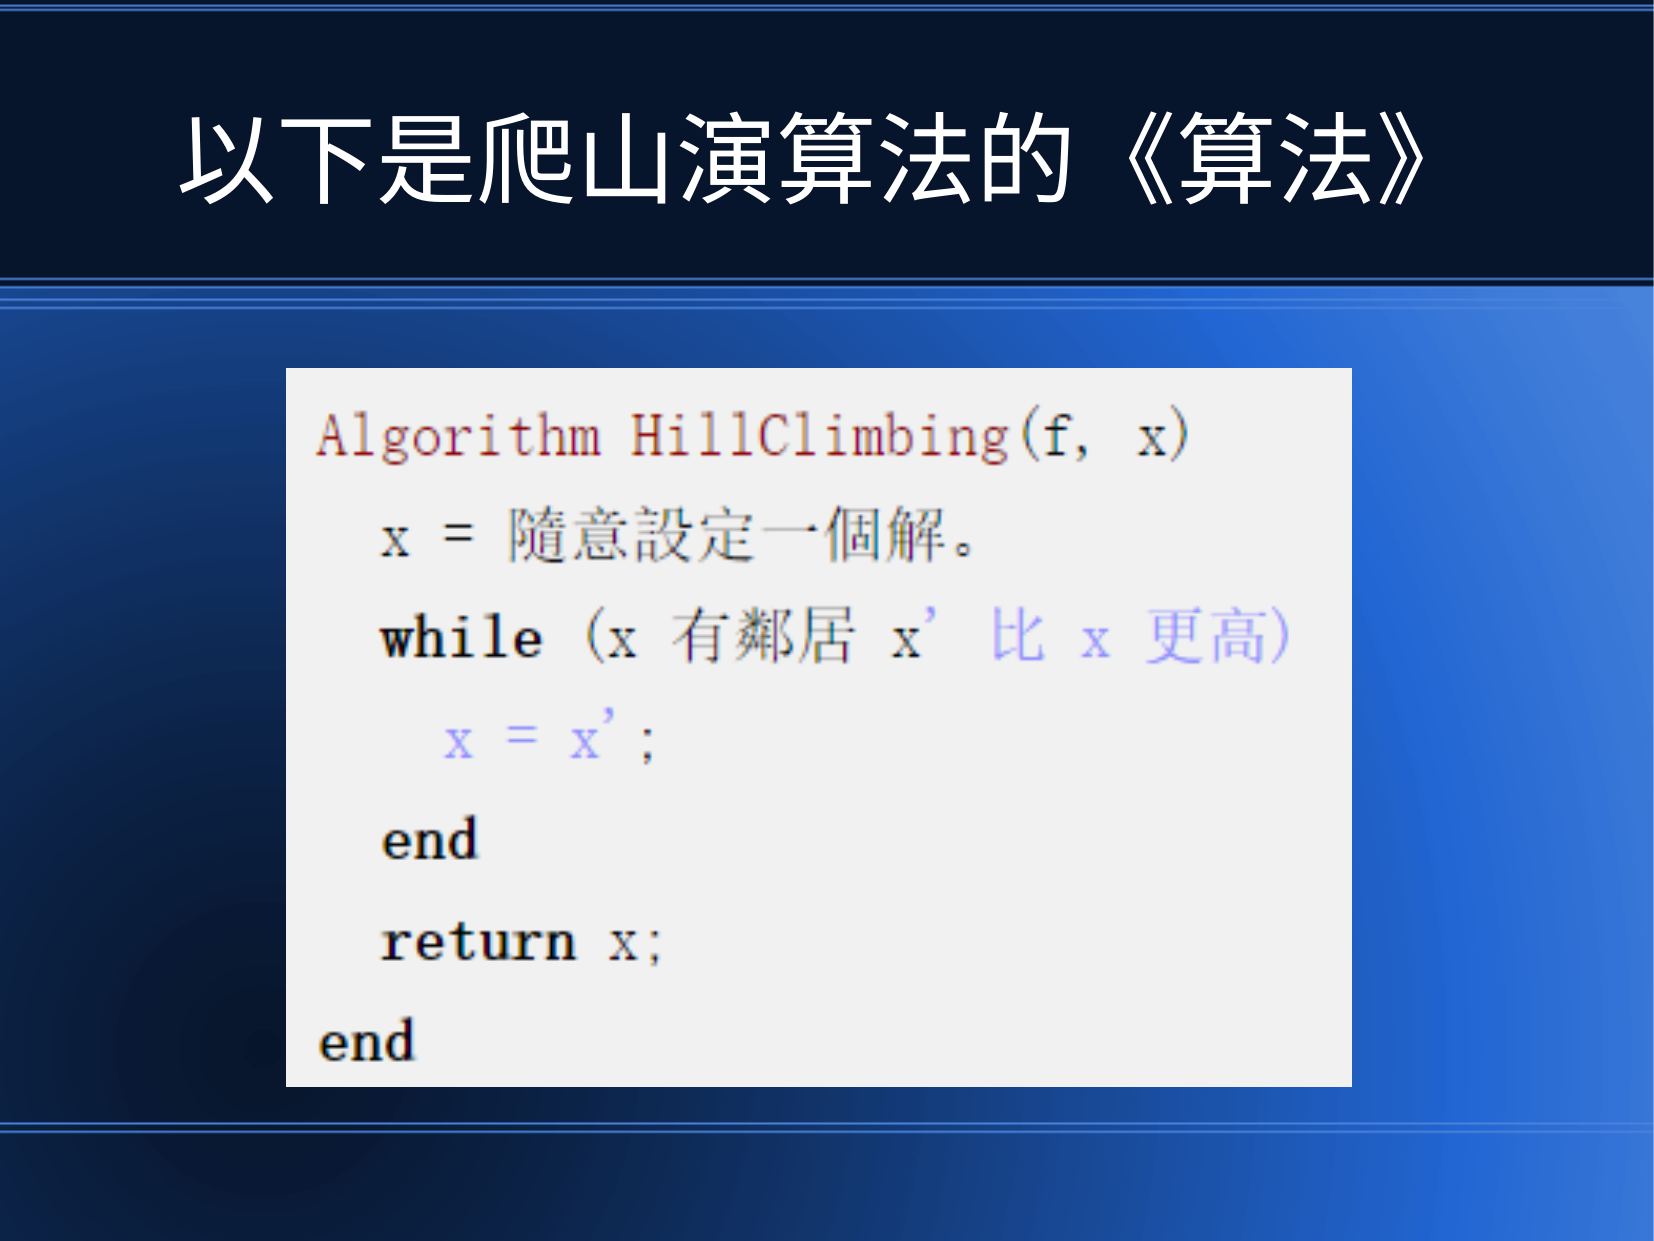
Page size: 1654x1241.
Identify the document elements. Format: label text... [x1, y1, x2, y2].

picture [0, 0, 1654, 1241]
title 以下是爬山演算法的《算法》 [82, 49, 1571, 257]
